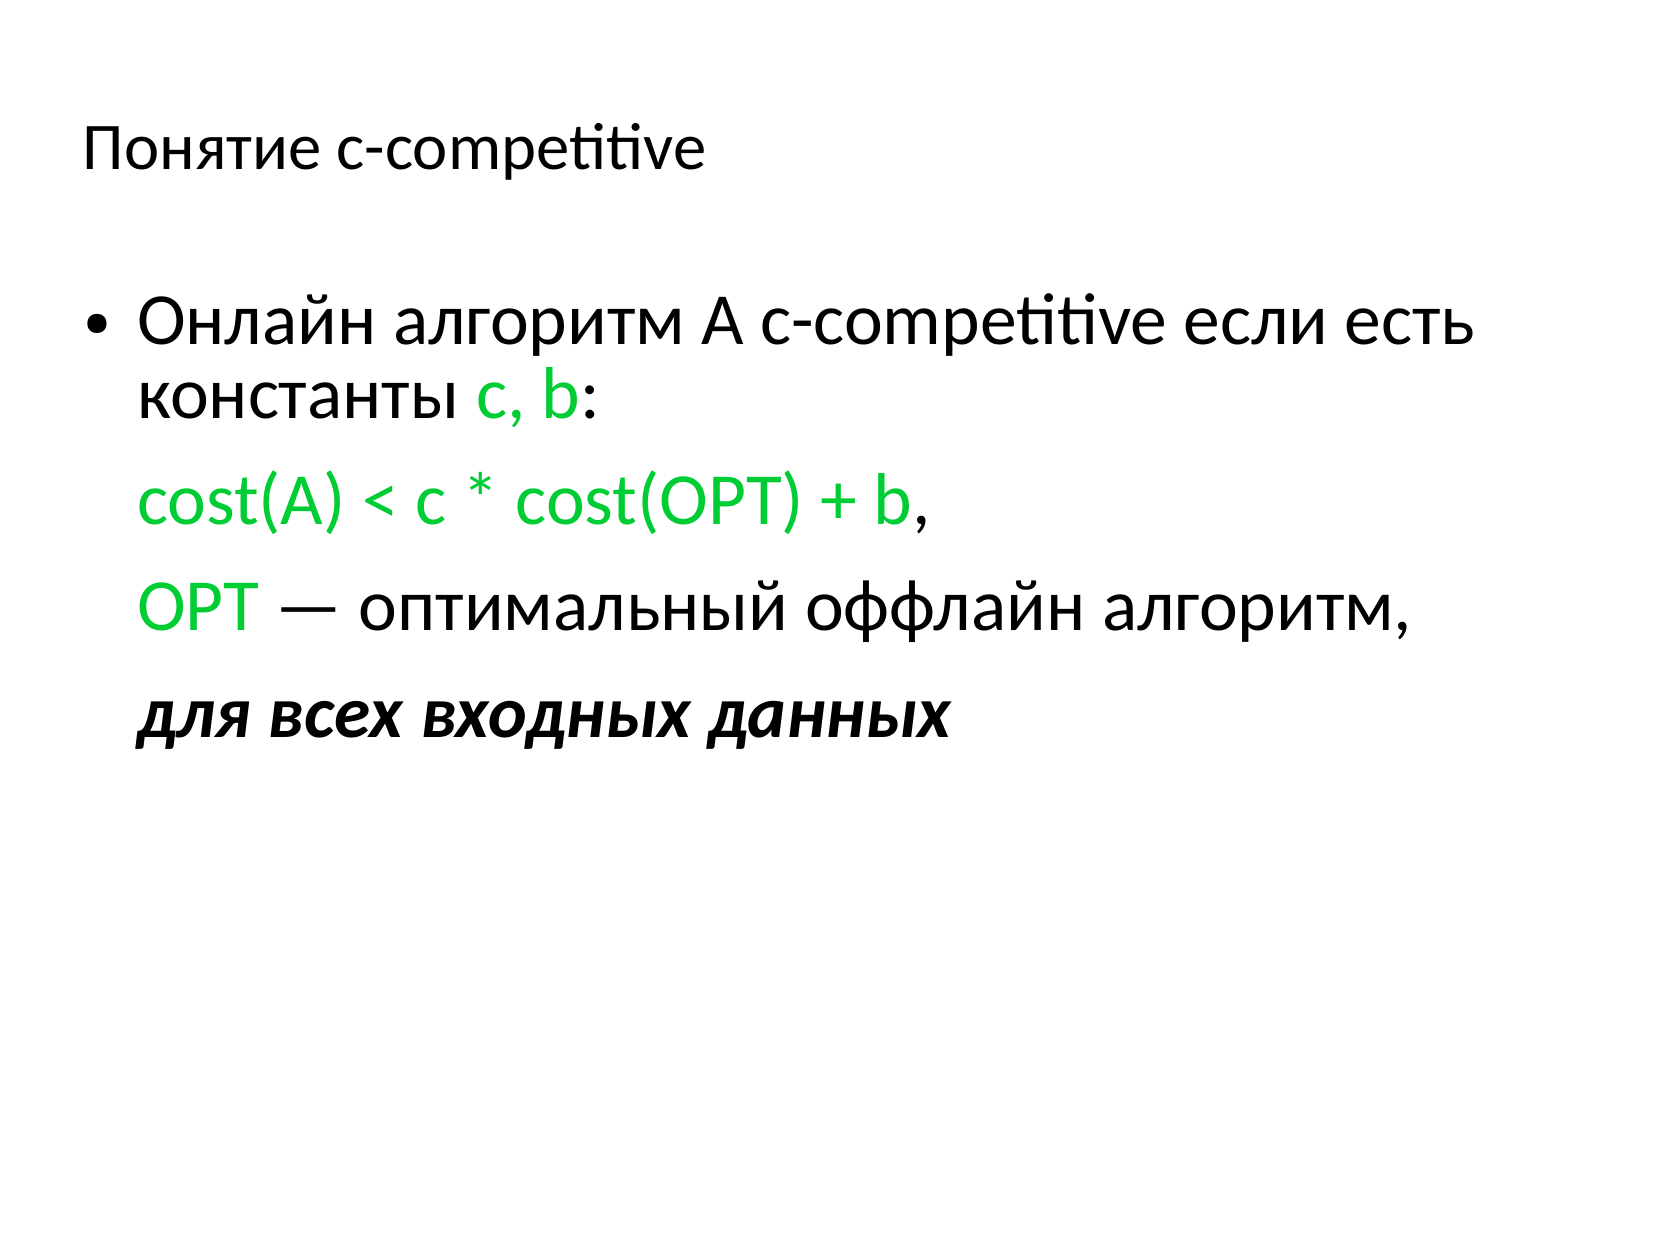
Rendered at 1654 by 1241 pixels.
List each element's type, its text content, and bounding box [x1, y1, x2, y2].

list Онлайн алгоритм А c-competitive если есть константы c, b: cost(А) < c * cost(OPT) + b, OPT — оптимальный оффлайн алгоритм, для всех входных данных [66, 289, 1555, 1108]
title Понятие c-competitive [82, 49, 1571, 257]
